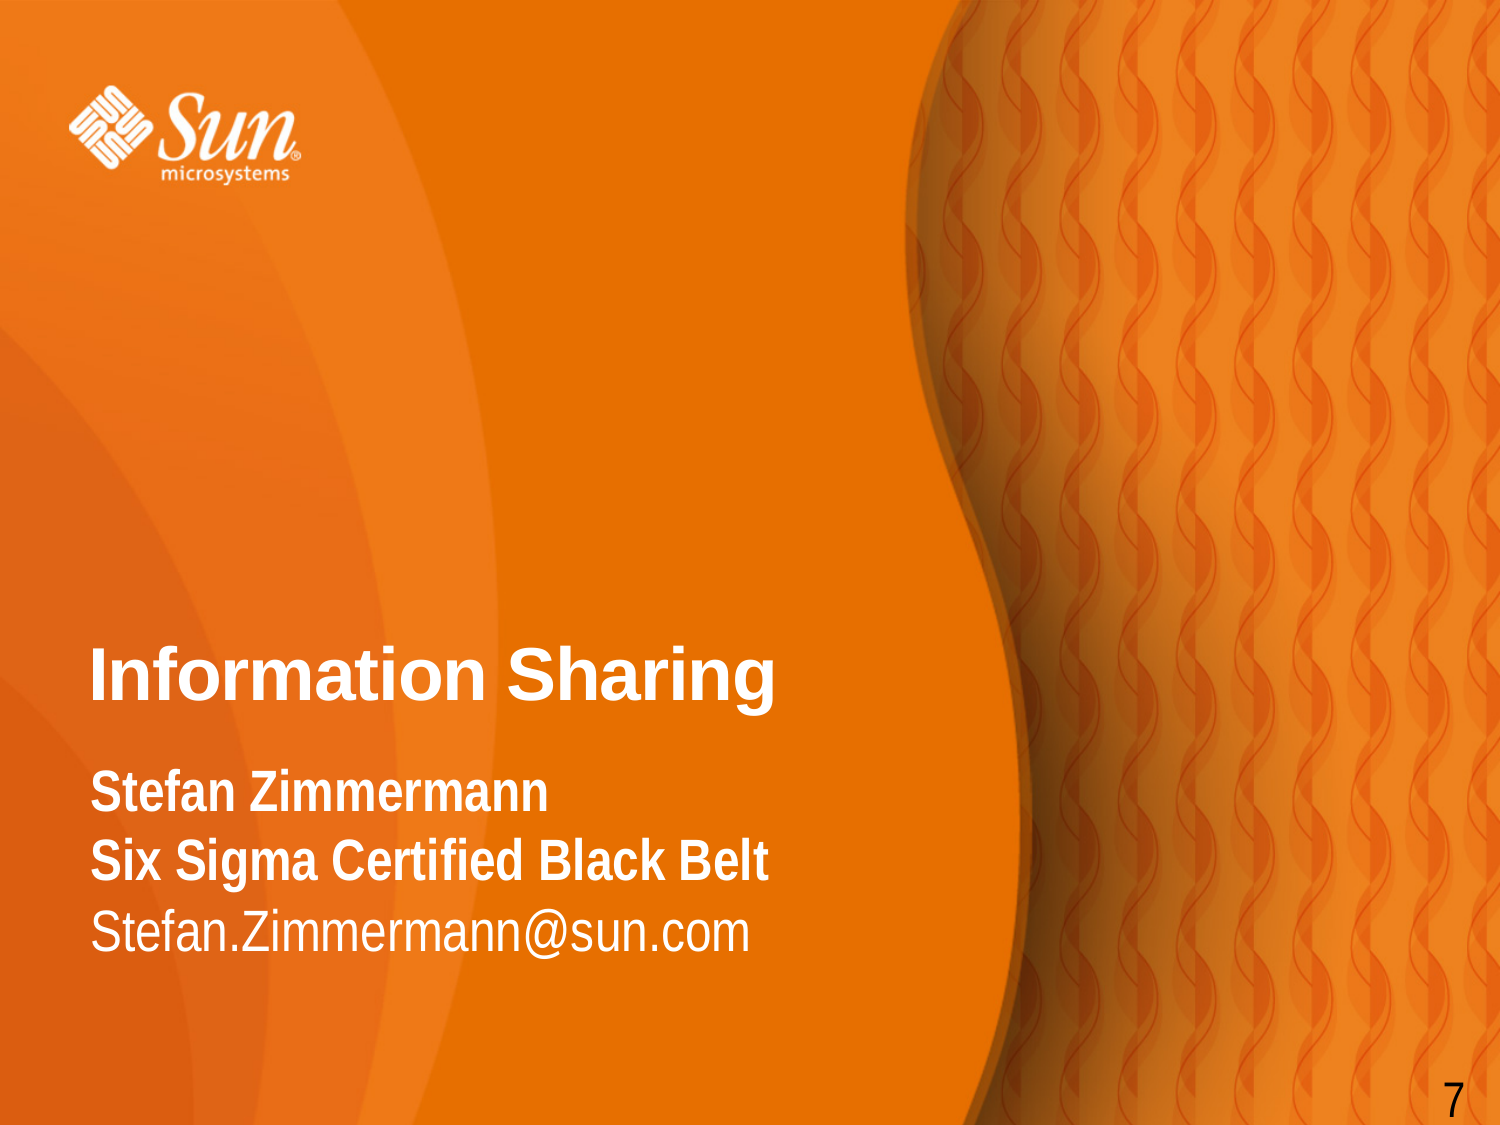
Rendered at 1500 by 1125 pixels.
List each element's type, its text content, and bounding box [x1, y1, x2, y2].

text_box 1 [1278, 1074, 1466, 1125]
picture [0, 0, 1500, 1125]
list Stefan Zimmermann Six Sigma Certified Black Belt Stefan.Zimmermann@sun.com [90, 766, 1080, 973]
title Information Sharing [88, 527, 970, 716]
